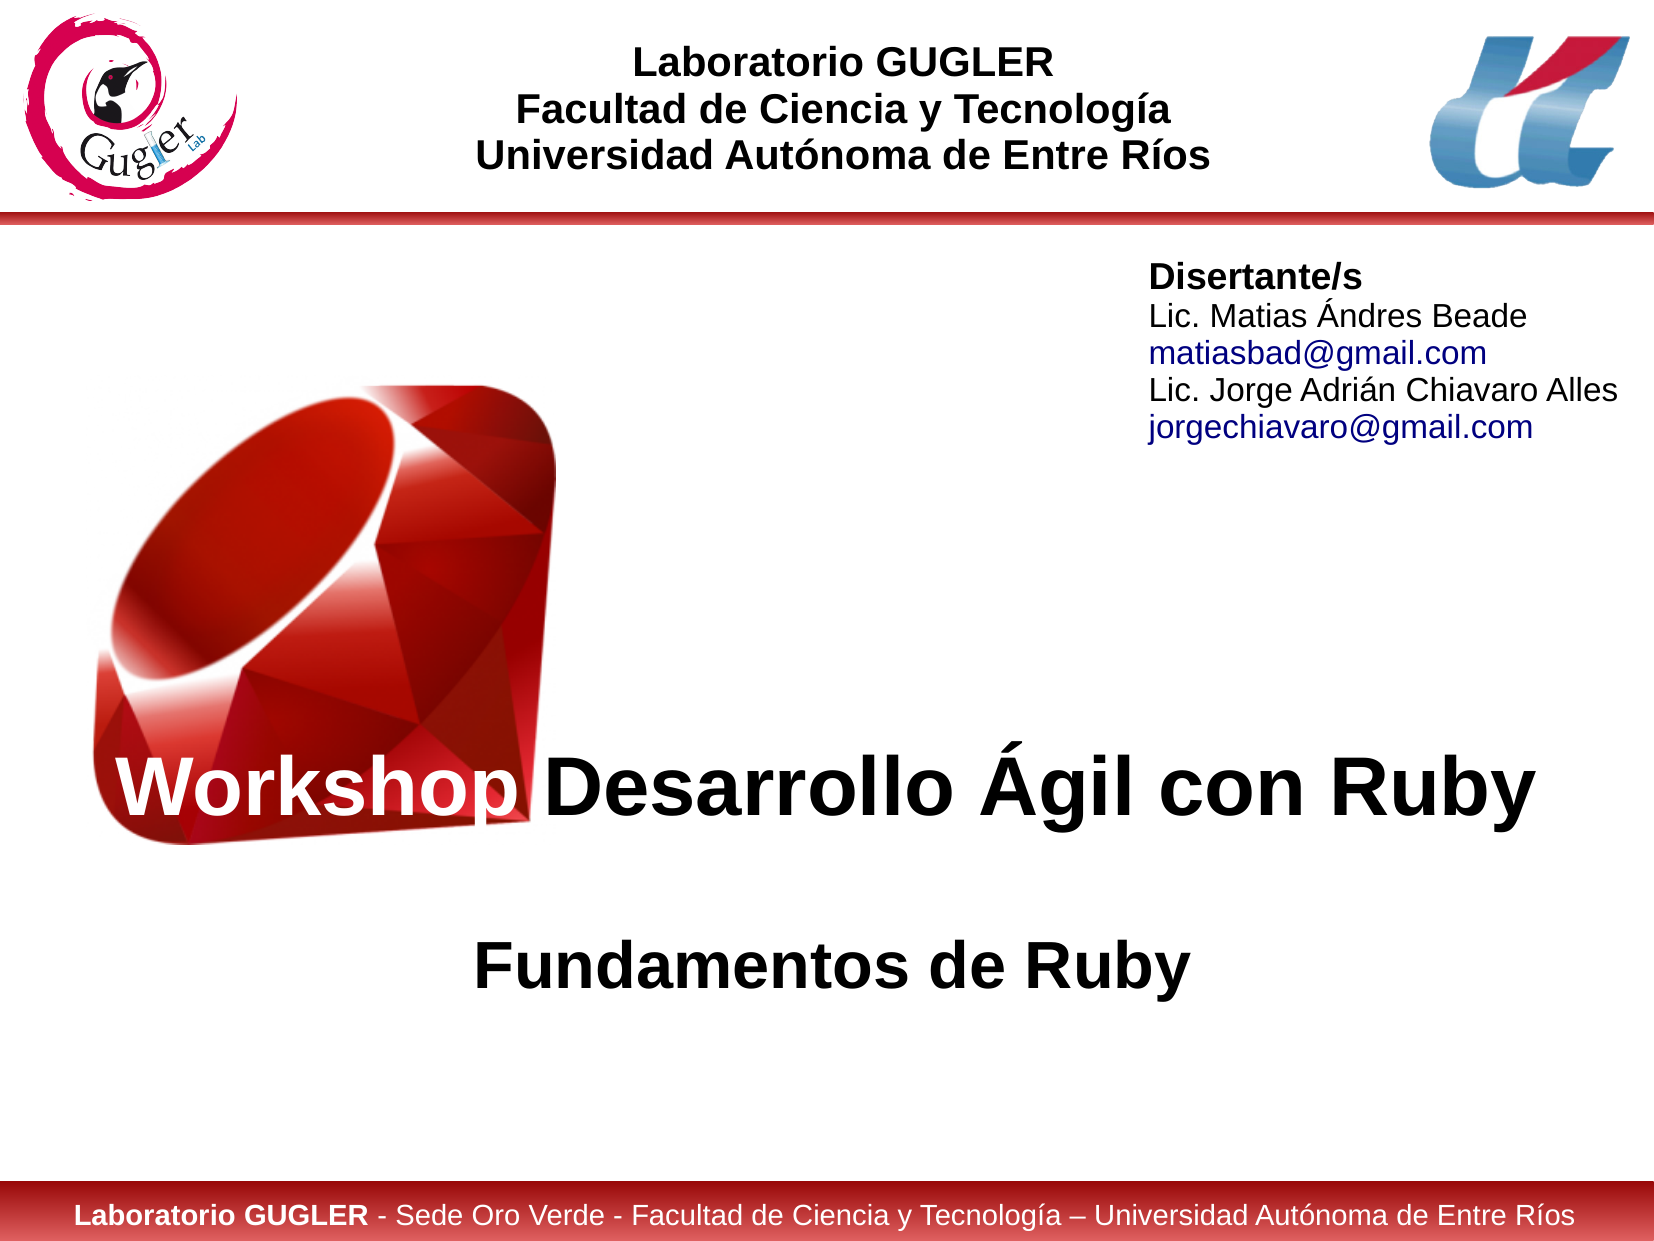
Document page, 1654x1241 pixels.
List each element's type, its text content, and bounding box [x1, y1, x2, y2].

text_box Fundamentos de Ruby [35, 920, 1630, 1010]
text_box Laboratorio GUGLER Facultad de Ciencia y Tecnología Universidad Autónoma de Entre Ríos [460, 31, 1241, 186]
text_box [0, 212, 1654, 225]
text_box Laboratorio GUGLER - Sede Oro Verde - Facultad de Ciencia y Tecnología – Universidad Autónoma de Entre Ríos [59, 1191, 1595, 1240]
picture [86, 375, 556, 732]
picture [86, 841, 556, 845]
picture [23, 13, 237, 201]
picture [1429, 35, 1630, 189]
text_box Disertante/s Lic. Matias Ándres Beade matiasbad@gmail.com Lic. Jorge Adrián Chiavaro Alles jorgechiavaro@gmail.com [1133, 248, 1635, 453]
text_box Workshop Desarrollo Ágil con Ruby [82, 732, 1571, 841]
text_box [0, 1181, 1654, 1241]
